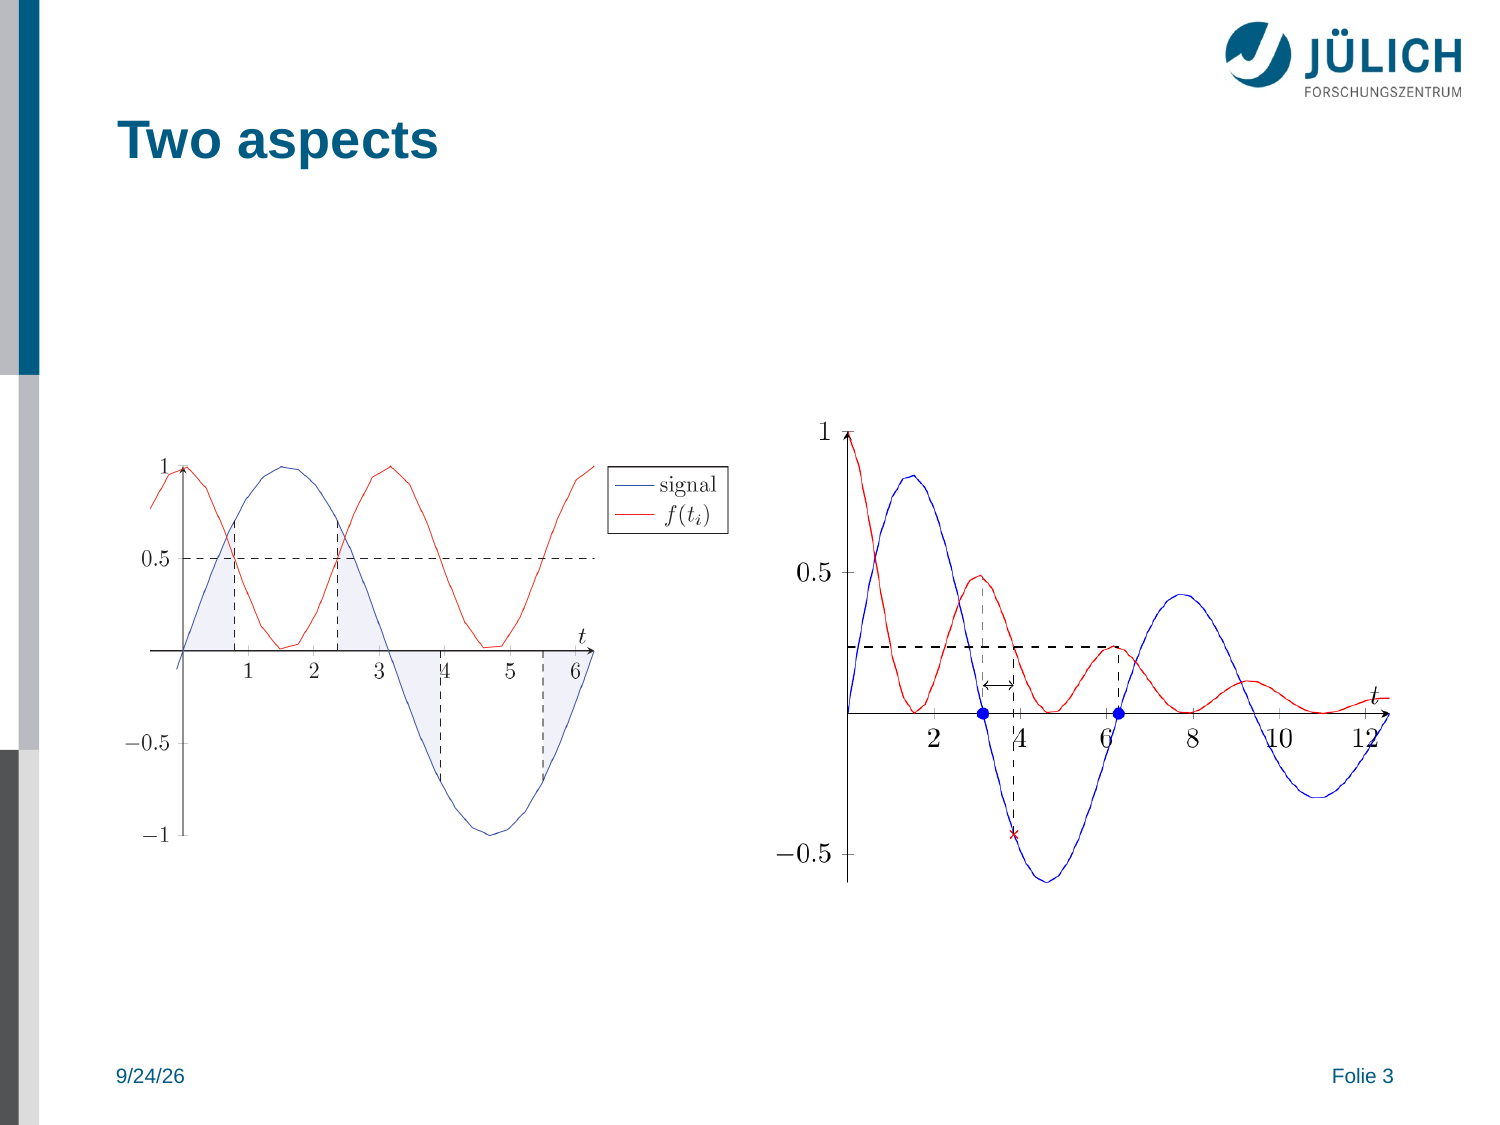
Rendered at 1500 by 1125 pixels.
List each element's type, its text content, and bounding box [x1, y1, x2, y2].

picture [1224, 20, 1461, 97]
picture [117, 452, 741, 848]
title Two aspects [117, 99, 1393, 180]
picture [771, 417, 1394, 883]
